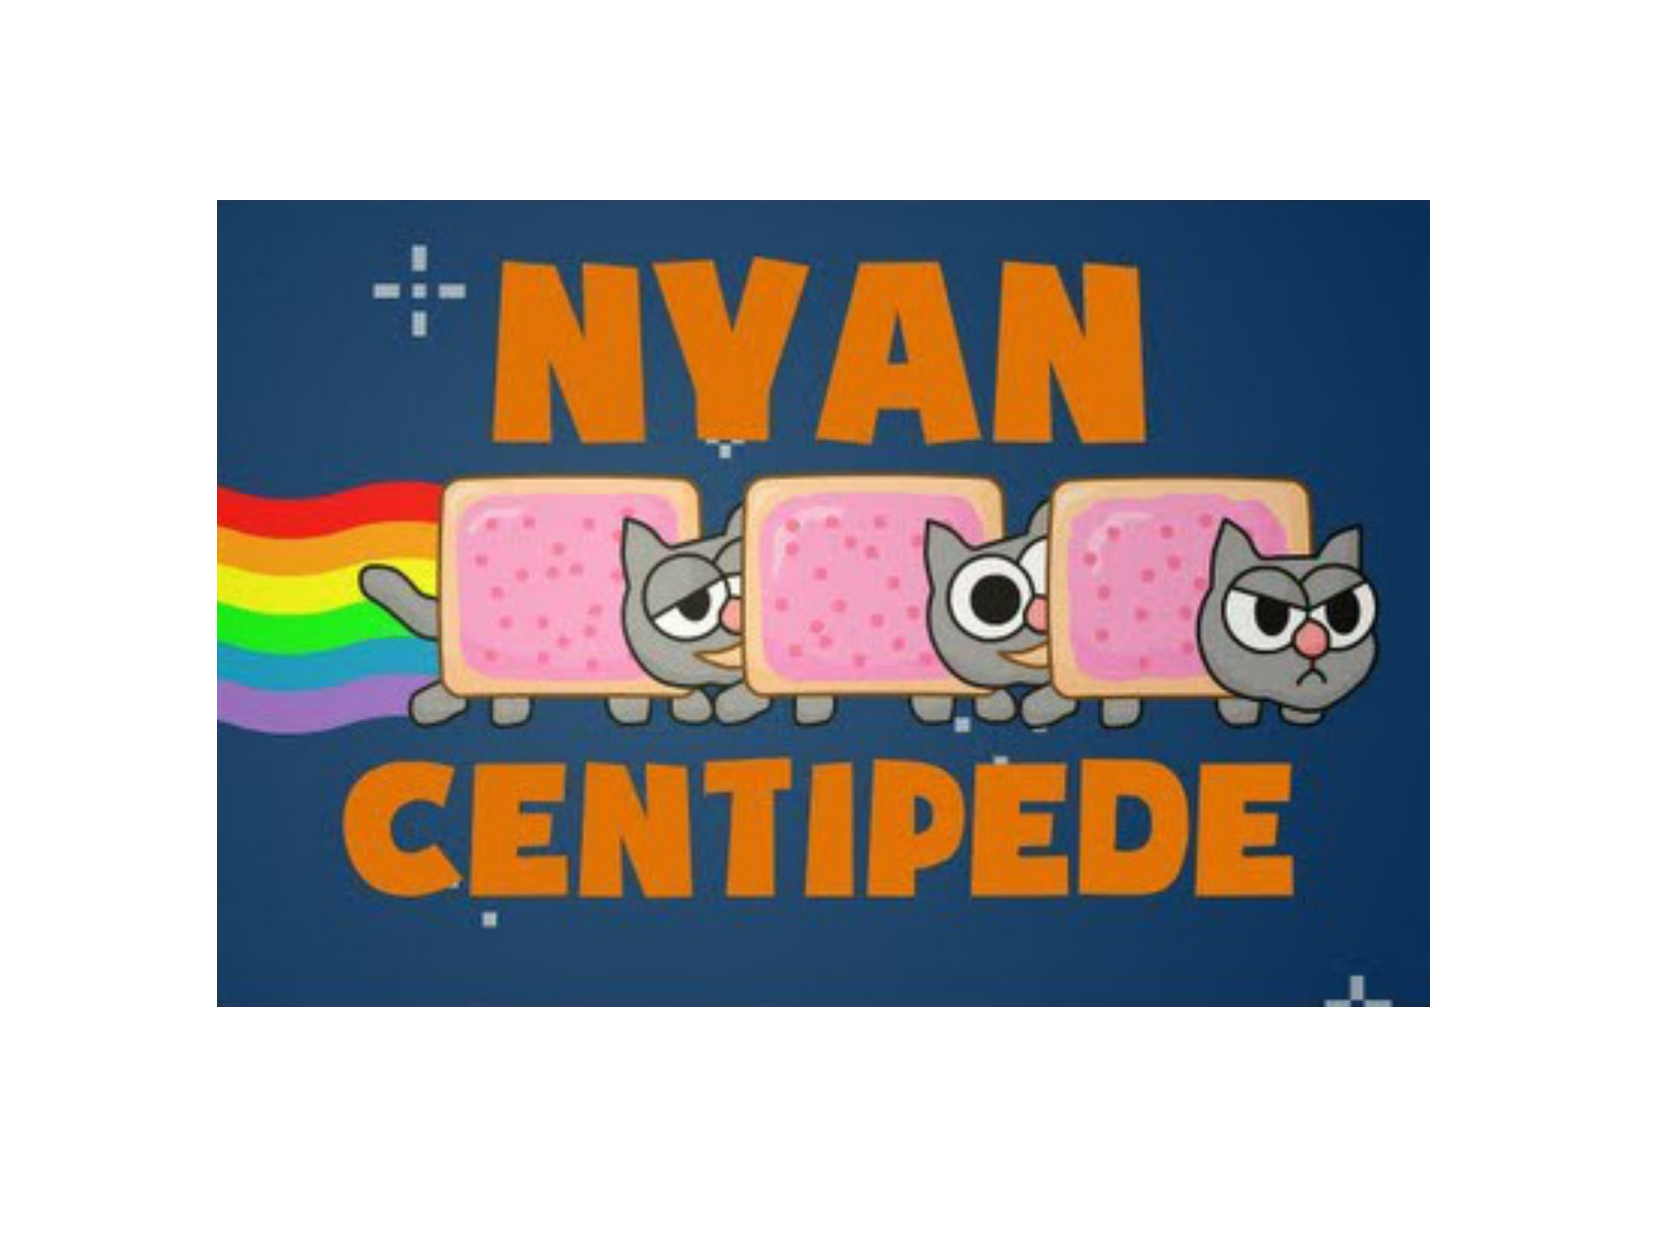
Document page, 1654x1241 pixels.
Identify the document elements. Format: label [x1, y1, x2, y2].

picture [217, 200, 1430, 1007]
